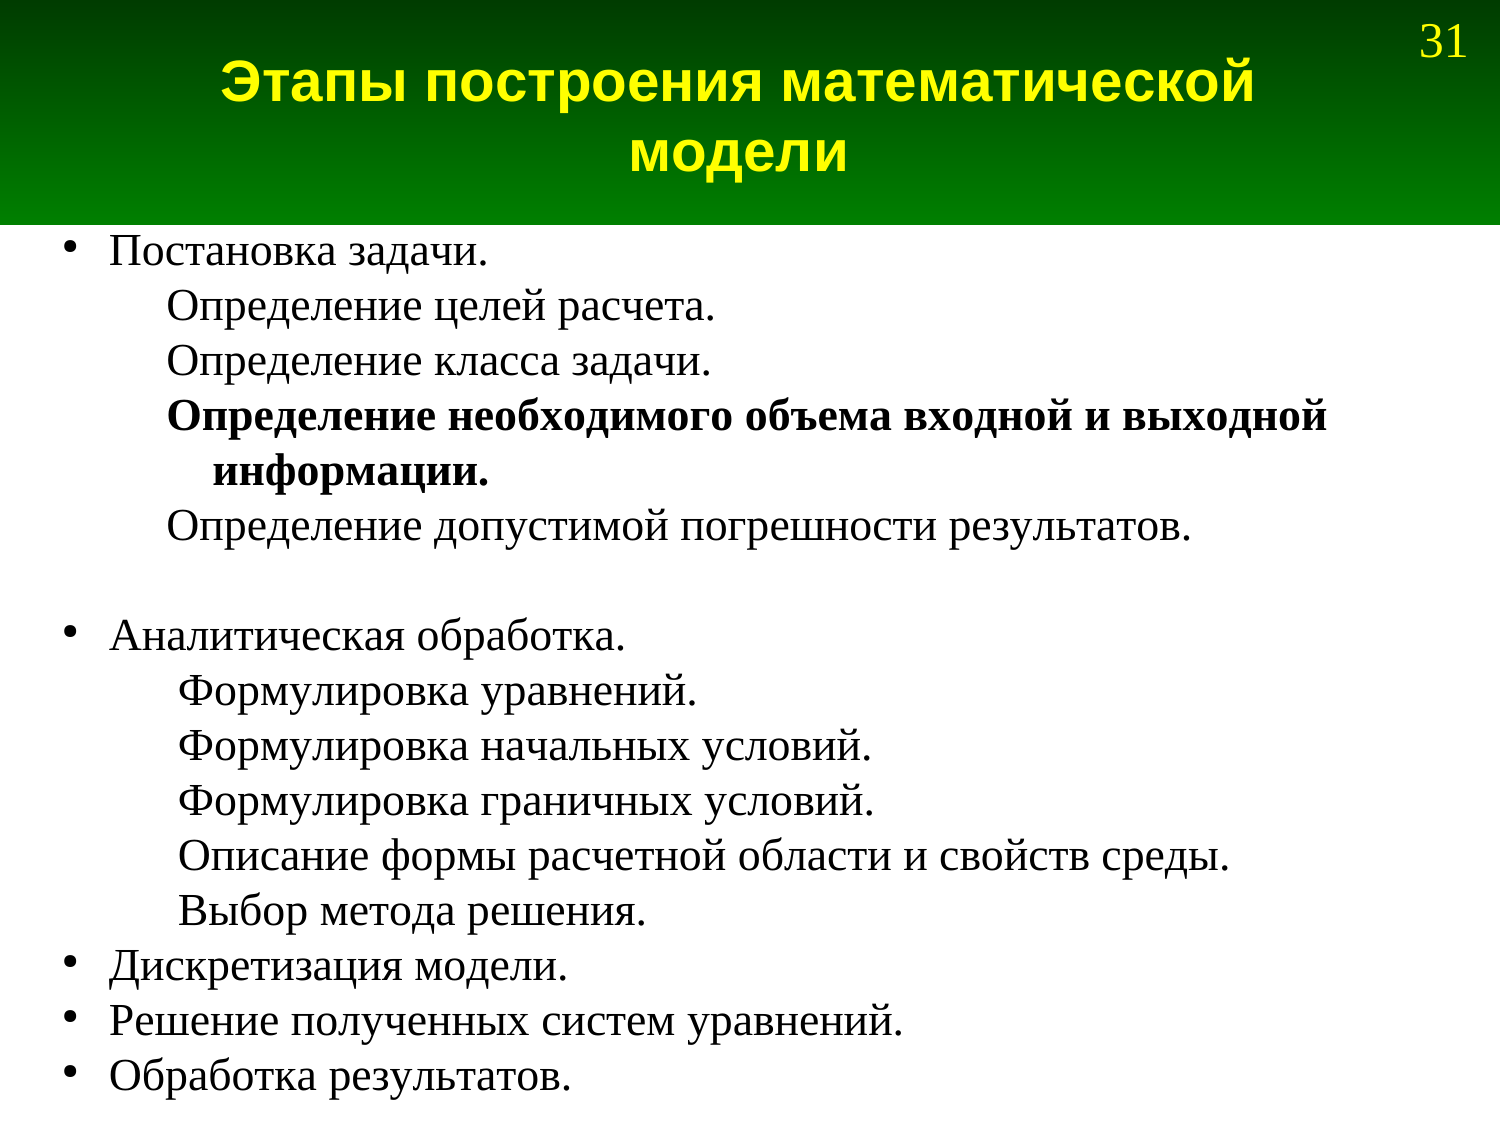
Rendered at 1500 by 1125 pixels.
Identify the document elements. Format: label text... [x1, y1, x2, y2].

title Этапы построения математической модели [88, 18, 1389, 207]
text_box Постановка задачи. Определение целей расчета. Определение класса задачи. Определение необходимого объема входной и выходной информации. Определение допустимой погрешности результатов. Аналитическая обработка. Формулировка уравнений. Формулировка начальных условий. Формулировка граничных условий. Описание формы расчетной области и свойств среды. Выбор метода решения. Дискретизация модели. Решение полученных систем уравнений. Обработка результатов. [47, 212, 1477, 1125]
